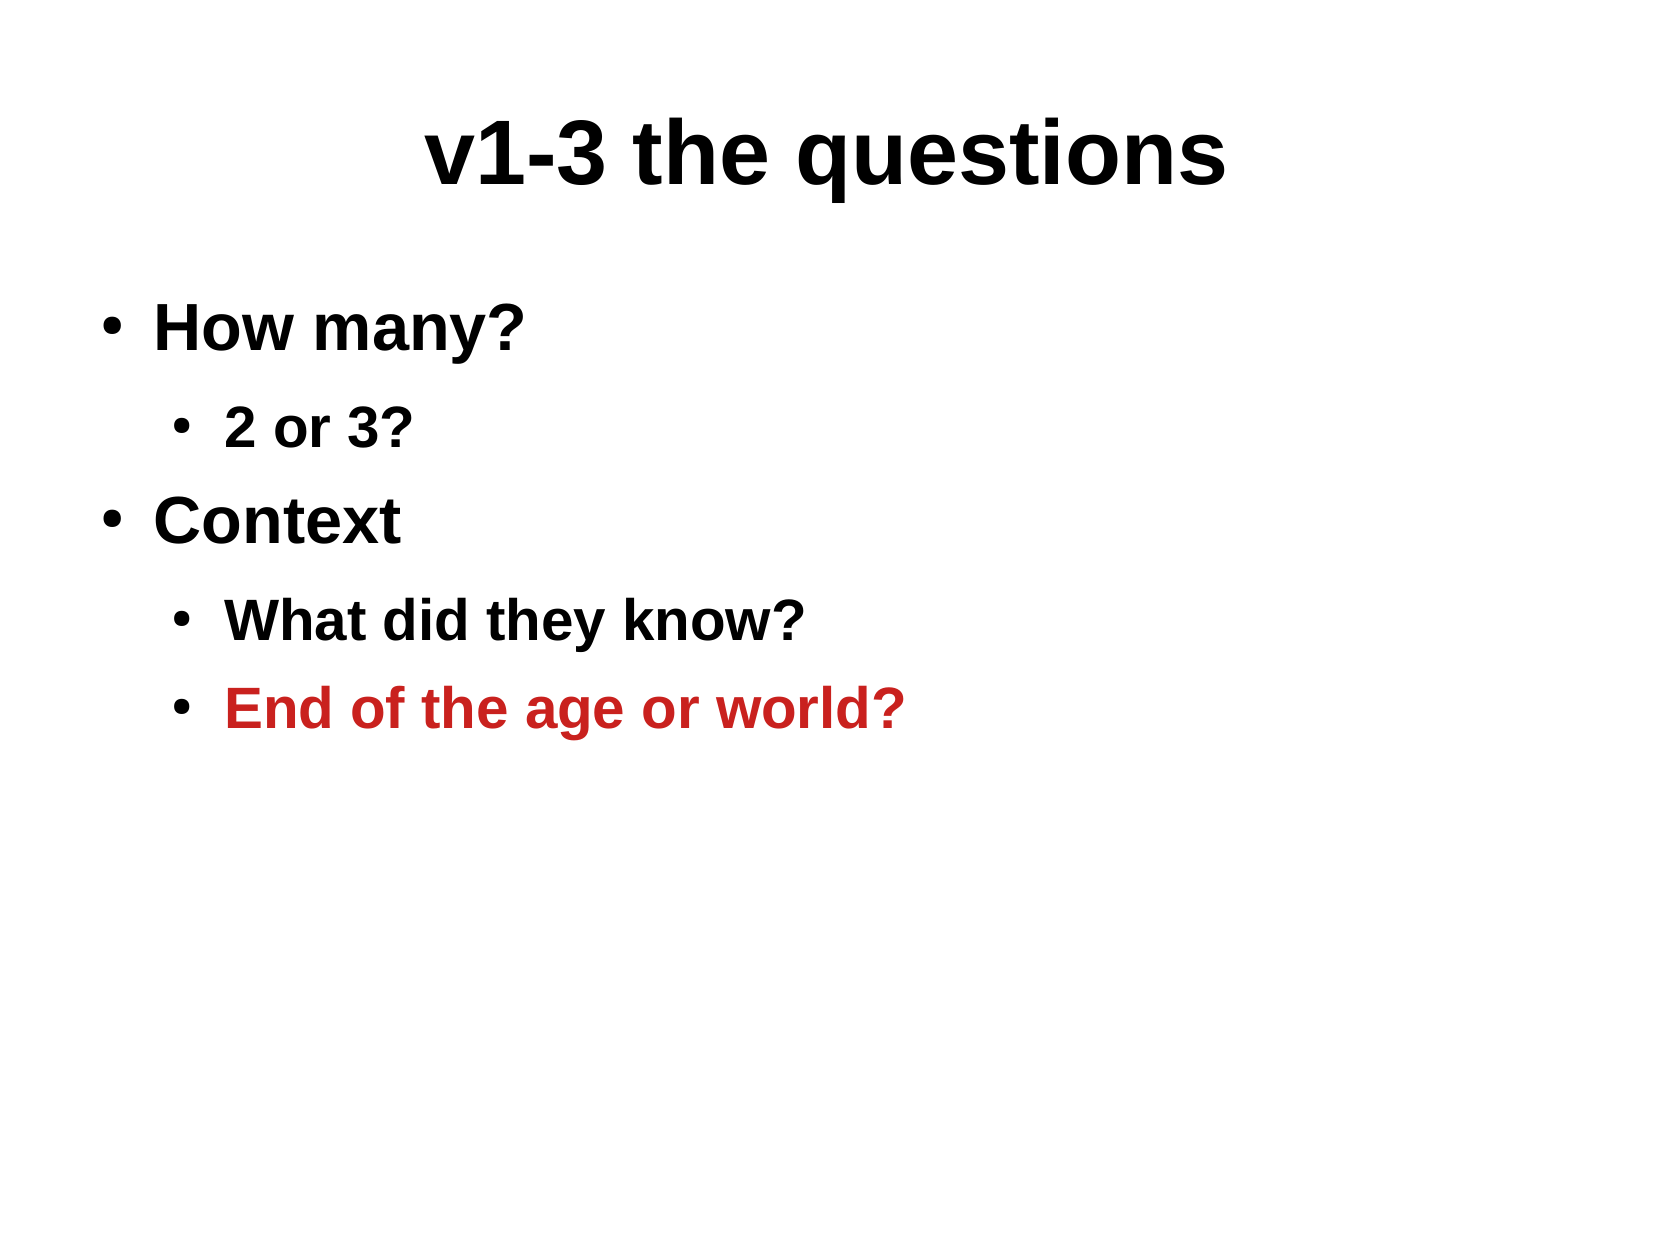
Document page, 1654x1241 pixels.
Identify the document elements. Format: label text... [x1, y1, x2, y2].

title v1-3 the questions [82, 49, 1571, 257]
list How many? 2 or 3? Context What did they know? End of the age or world? [82, 290, 1571, 1010]
